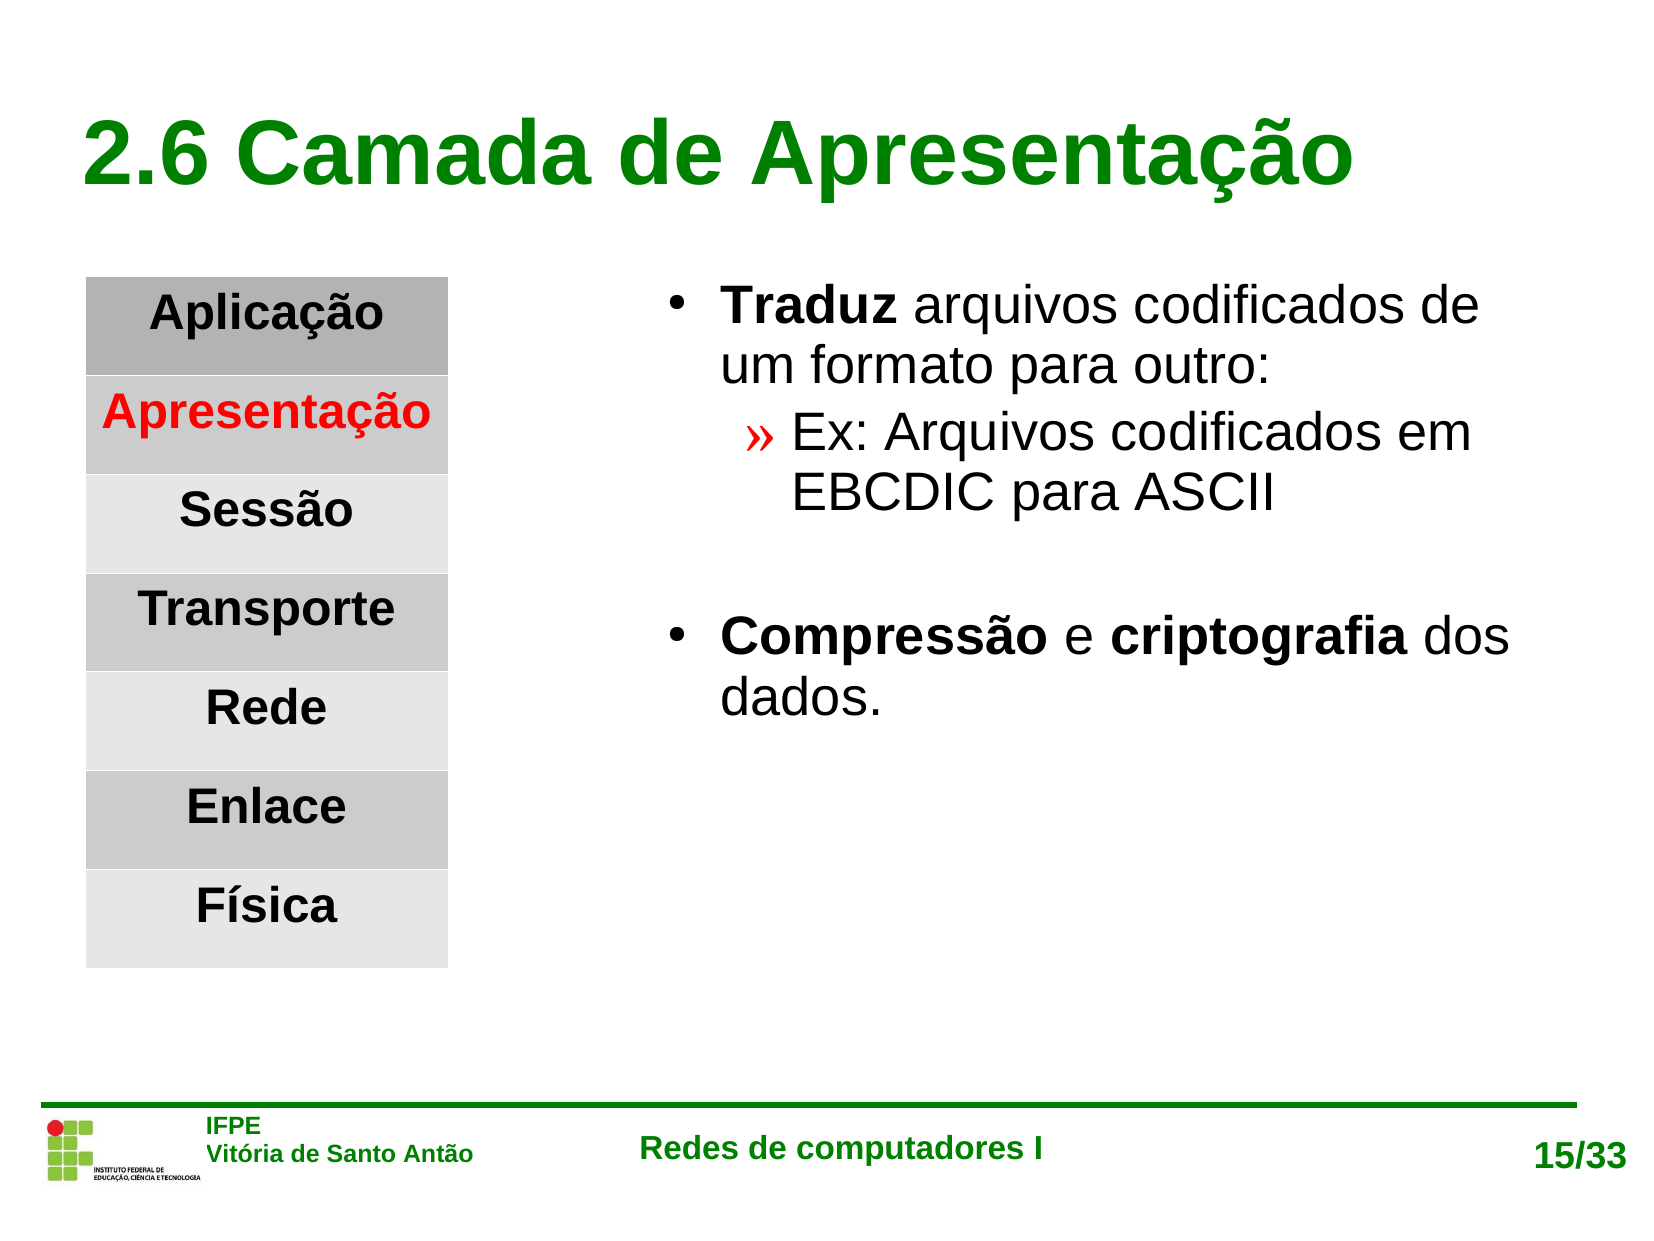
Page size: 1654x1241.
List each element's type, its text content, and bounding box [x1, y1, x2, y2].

table_cell Rede [86, 672, 448, 770]
table_cell Enlace [86, 771, 448, 869]
title 2.6 Camada de Apresentação [82, 49, 1571, 257]
picture [39, 1111, 207, 1191]
table_cell Apresentação [86, 376, 448, 474]
list Traduz arquivos codificados de um formato para outro: Ex: Arquivos codificados em EBCDIC para ASCII Compressão e criptografia dos dados. [649, 274, 1553, 1212]
table_cell Física [86, 870, 448, 968]
table_cell Transporte [86, 574, 448, 671]
table_cell Sessão [86, 475, 448, 573]
table_header Aplicação [86, 277, 448, 375]
